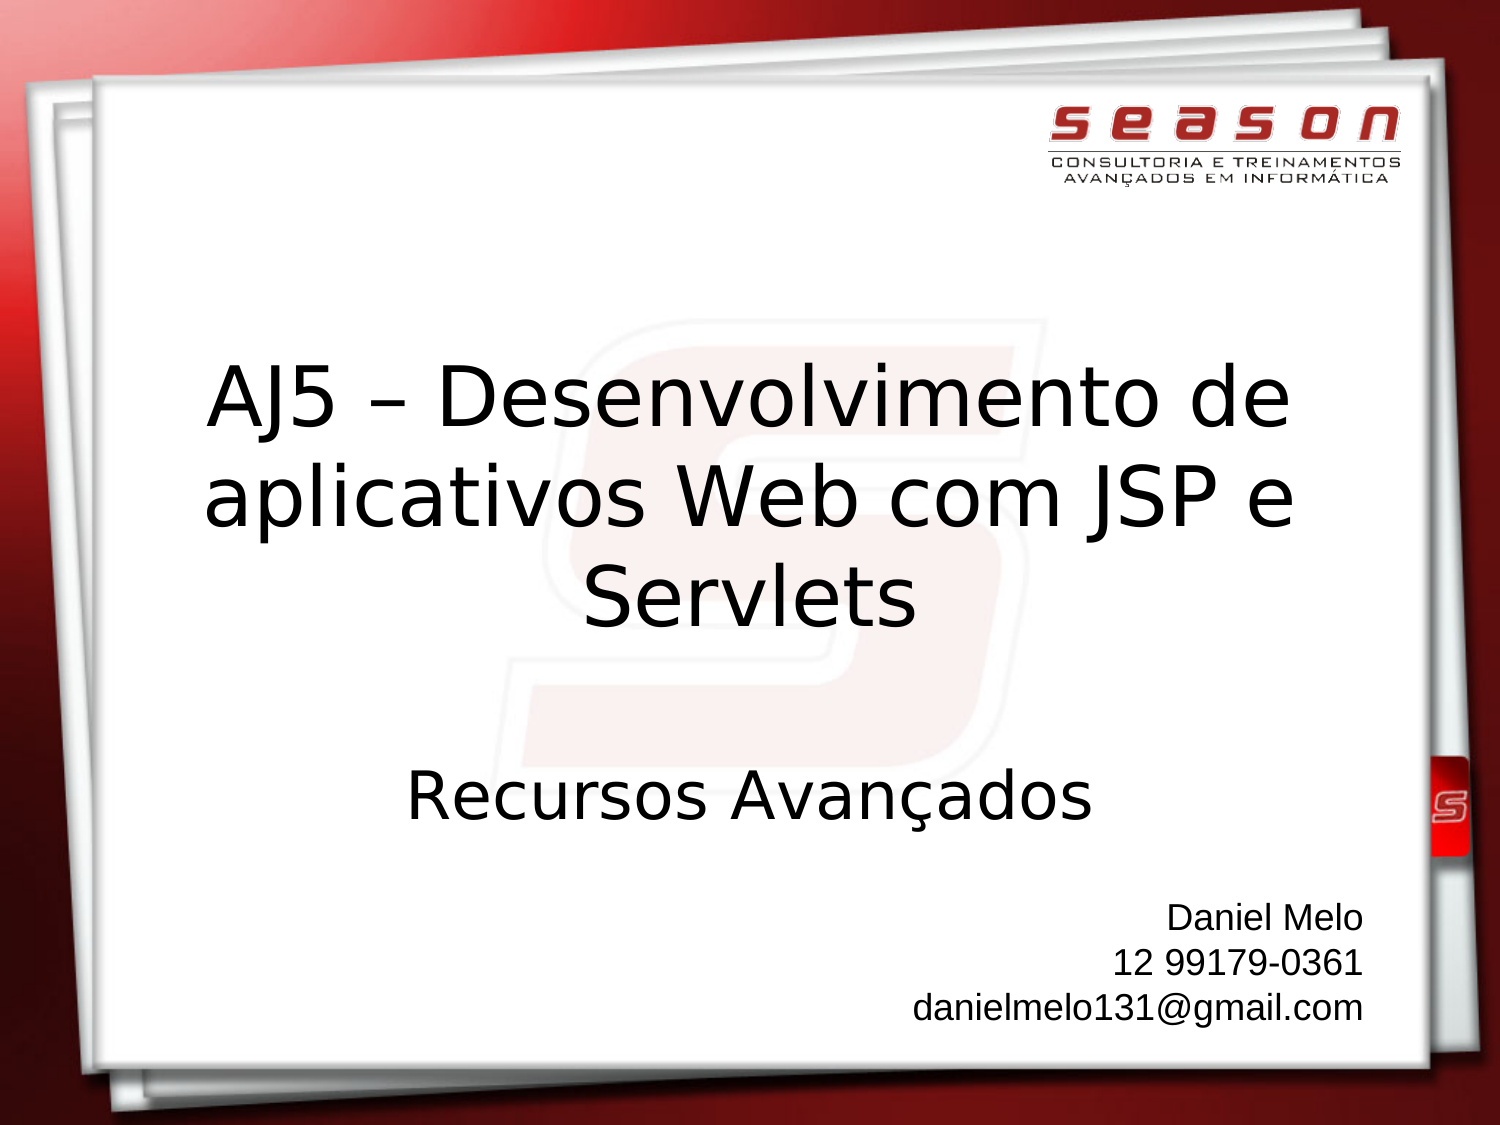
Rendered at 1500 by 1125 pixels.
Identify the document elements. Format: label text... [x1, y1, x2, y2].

picture [0, 0, 1500, 1125]
text_box Daniel Melo 12 99179-0361 danielmelo131@gmail.com [897, 885, 1382, 1052]
title AJ5 – Desenvolvimento de aplicativos Web com JSP e Servlets Recursos Avançados [112, 335, 1388, 842]
